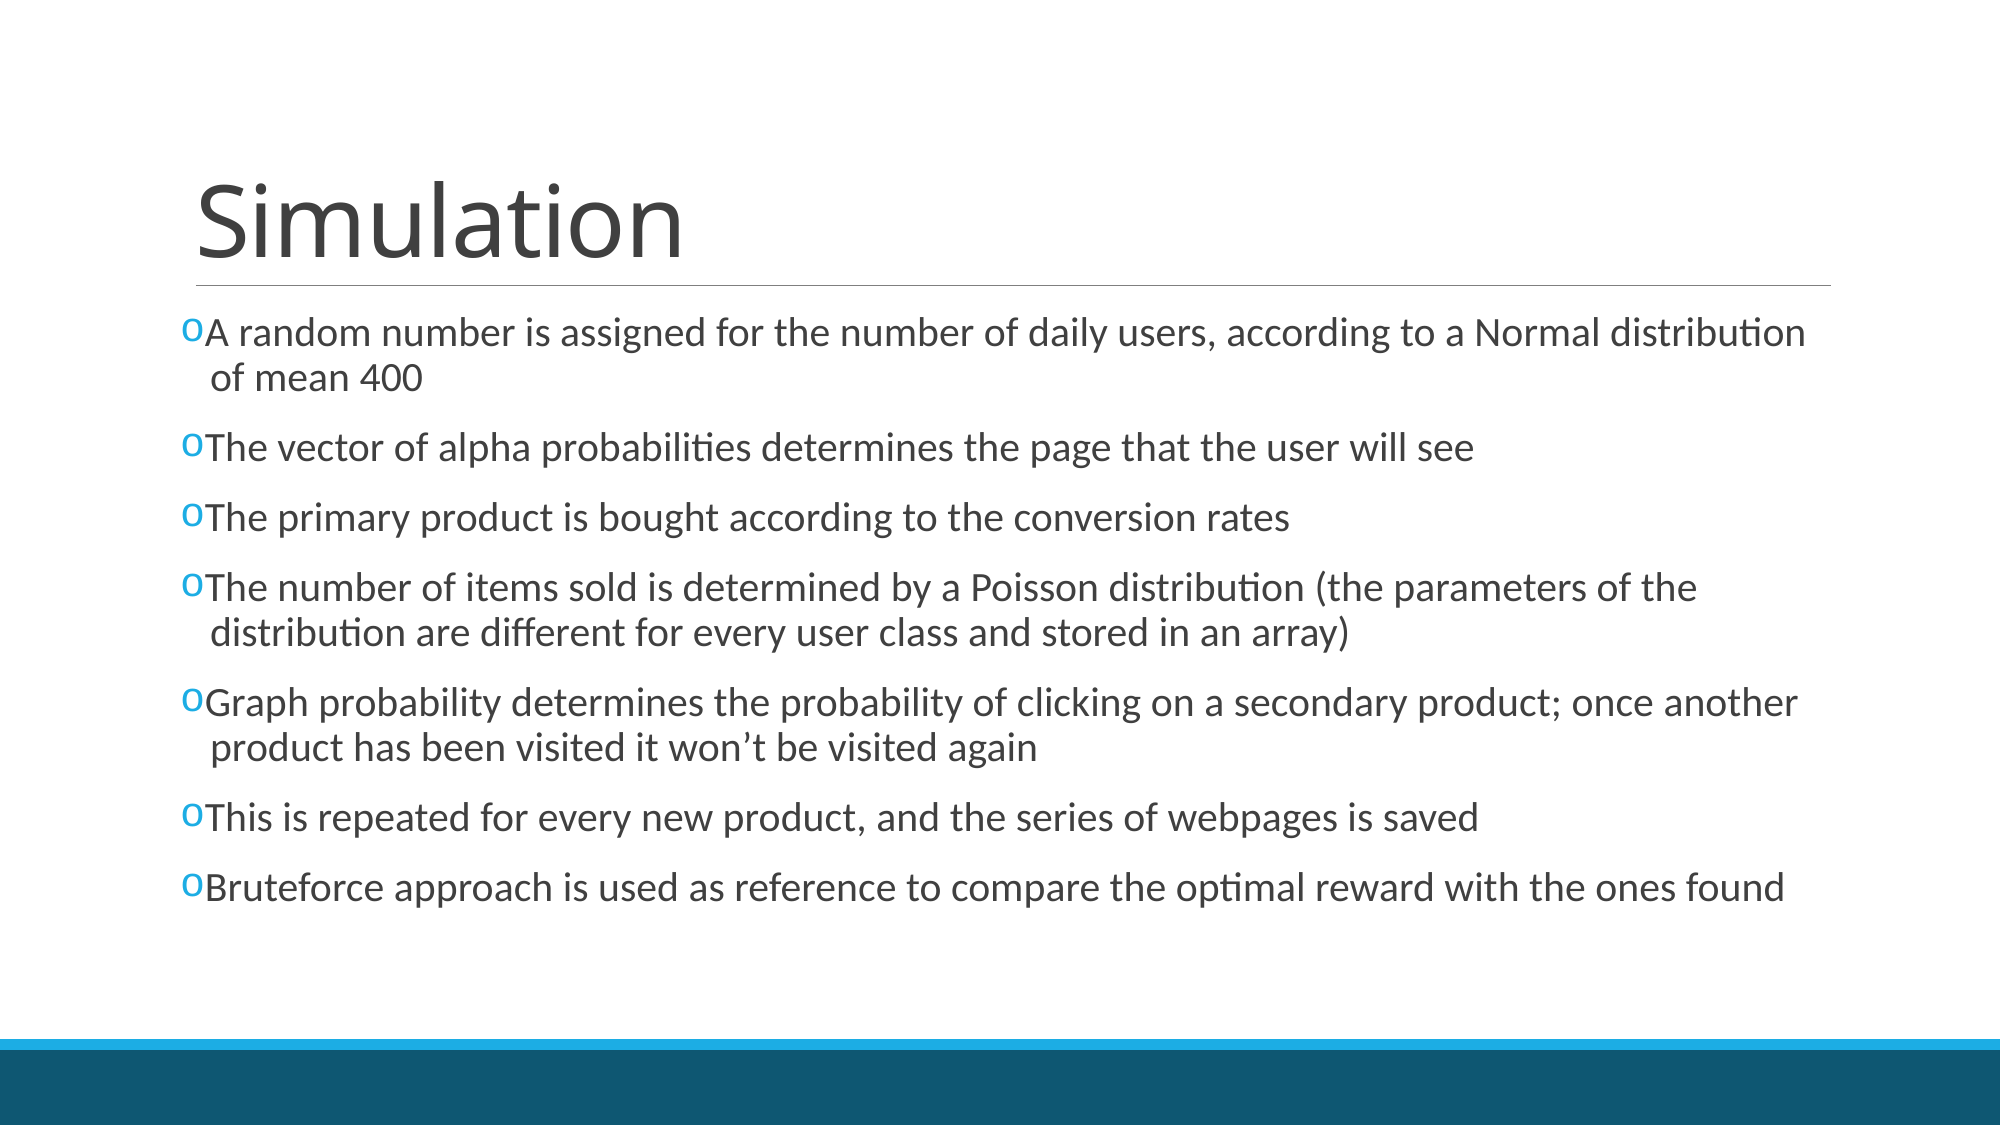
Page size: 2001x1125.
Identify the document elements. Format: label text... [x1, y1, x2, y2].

list A random number is assigned for the number of daily users, according to a Normal distribution of mean 400 The vector of alpha probabilities determines the page that the user will see The primary product is bought according to the conversion rates The number of items sold is determined by a Poisson distribution (the parameters of the distribution are different for every user class and stored in an array) Graph probability determines the probability of clicking on a secondary product; once another product has been visited it won’t be visited again This is repeated for every new product, and the series of webpages is saved Bruteforce approach is used as reference to compare the optimal reward with the ones found [180, 302, 1831, 963]
title Simulation [180, 47, 1831, 286]
